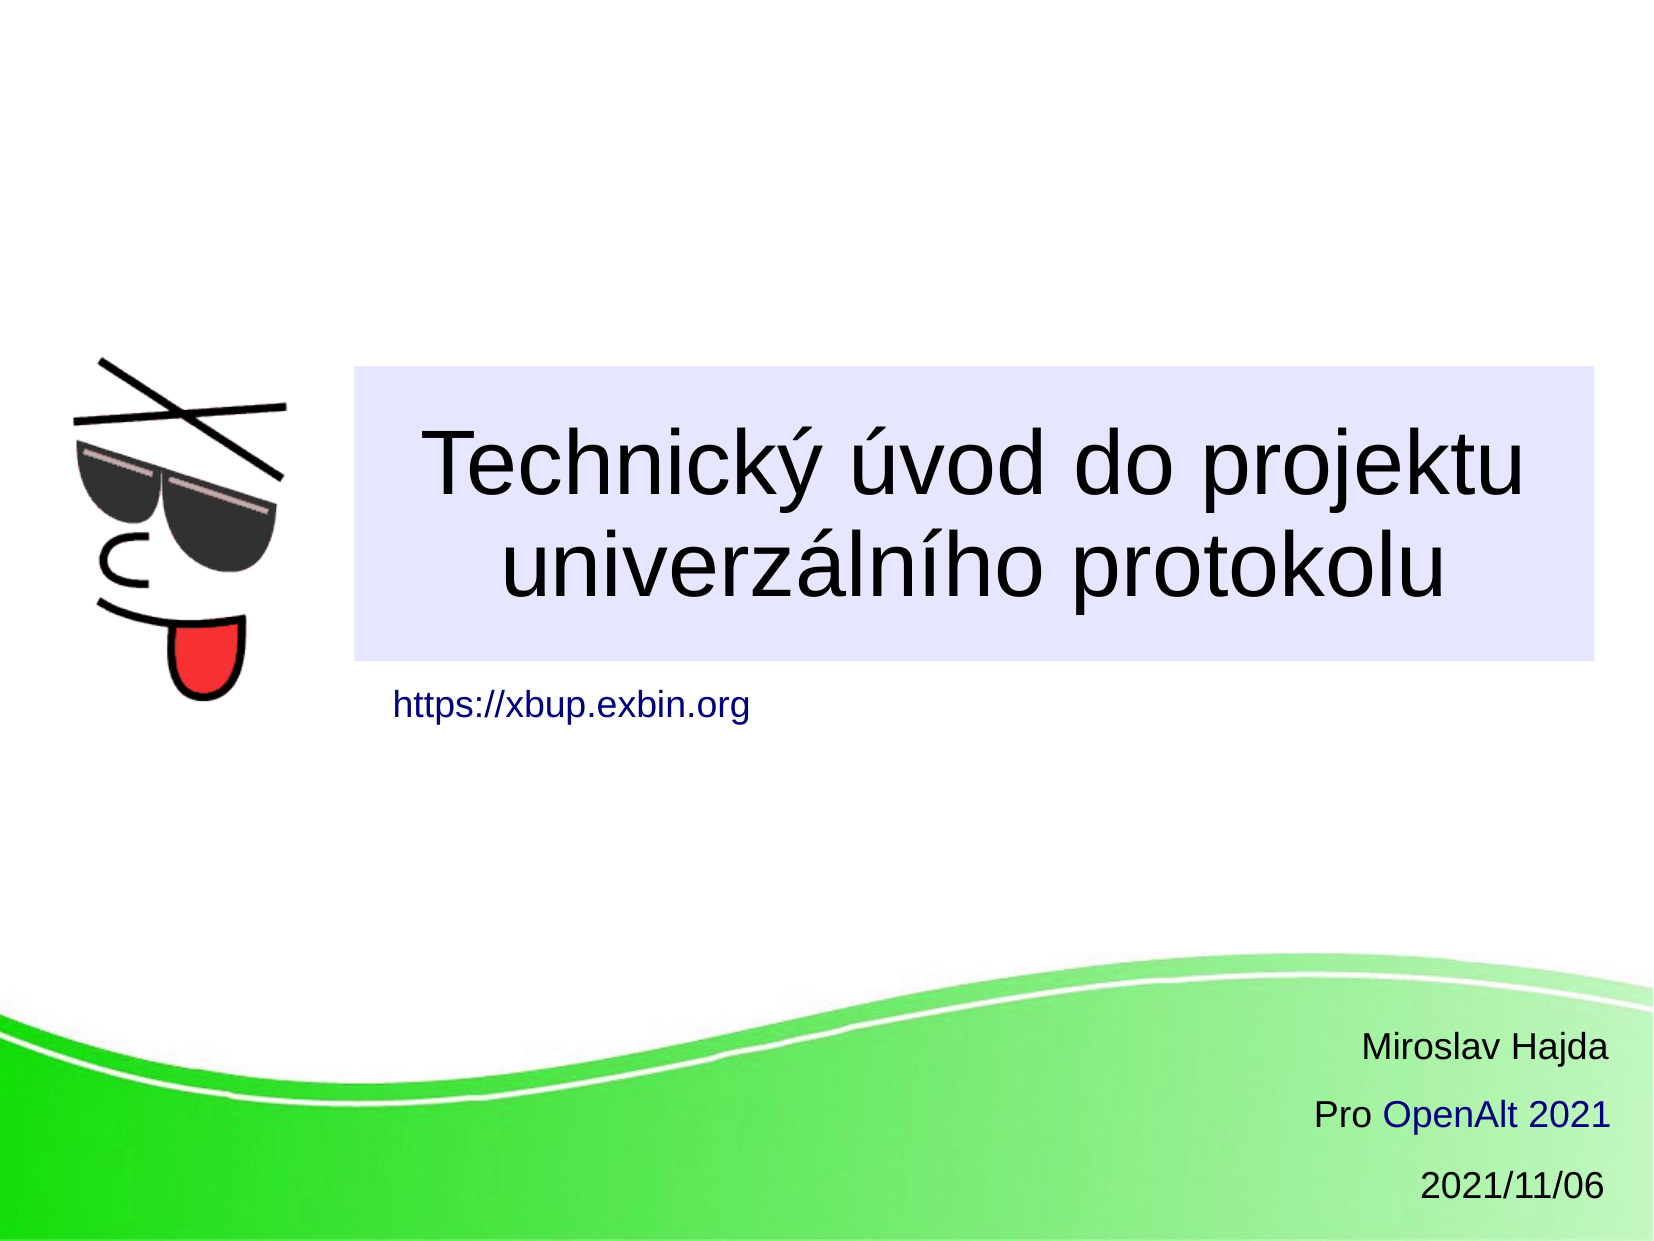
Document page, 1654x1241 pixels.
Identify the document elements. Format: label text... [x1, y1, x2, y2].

picture [53, 330, 319, 722]
text_box https://xbup.exbin.org [377, 675, 766, 733]
picture [0, 952, 1654, 1241]
text_box 2021/11/06 [1405, 1157, 1630, 1215]
title Technický úvod do projektu univerzálního protokolu [354, 366, 1595, 662]
text_box Pro OpenAlt 2021 [1299, 1086, 1627, 1144]
text_box Miroslav Hajda [1346, 1017, 1630, 1075]
